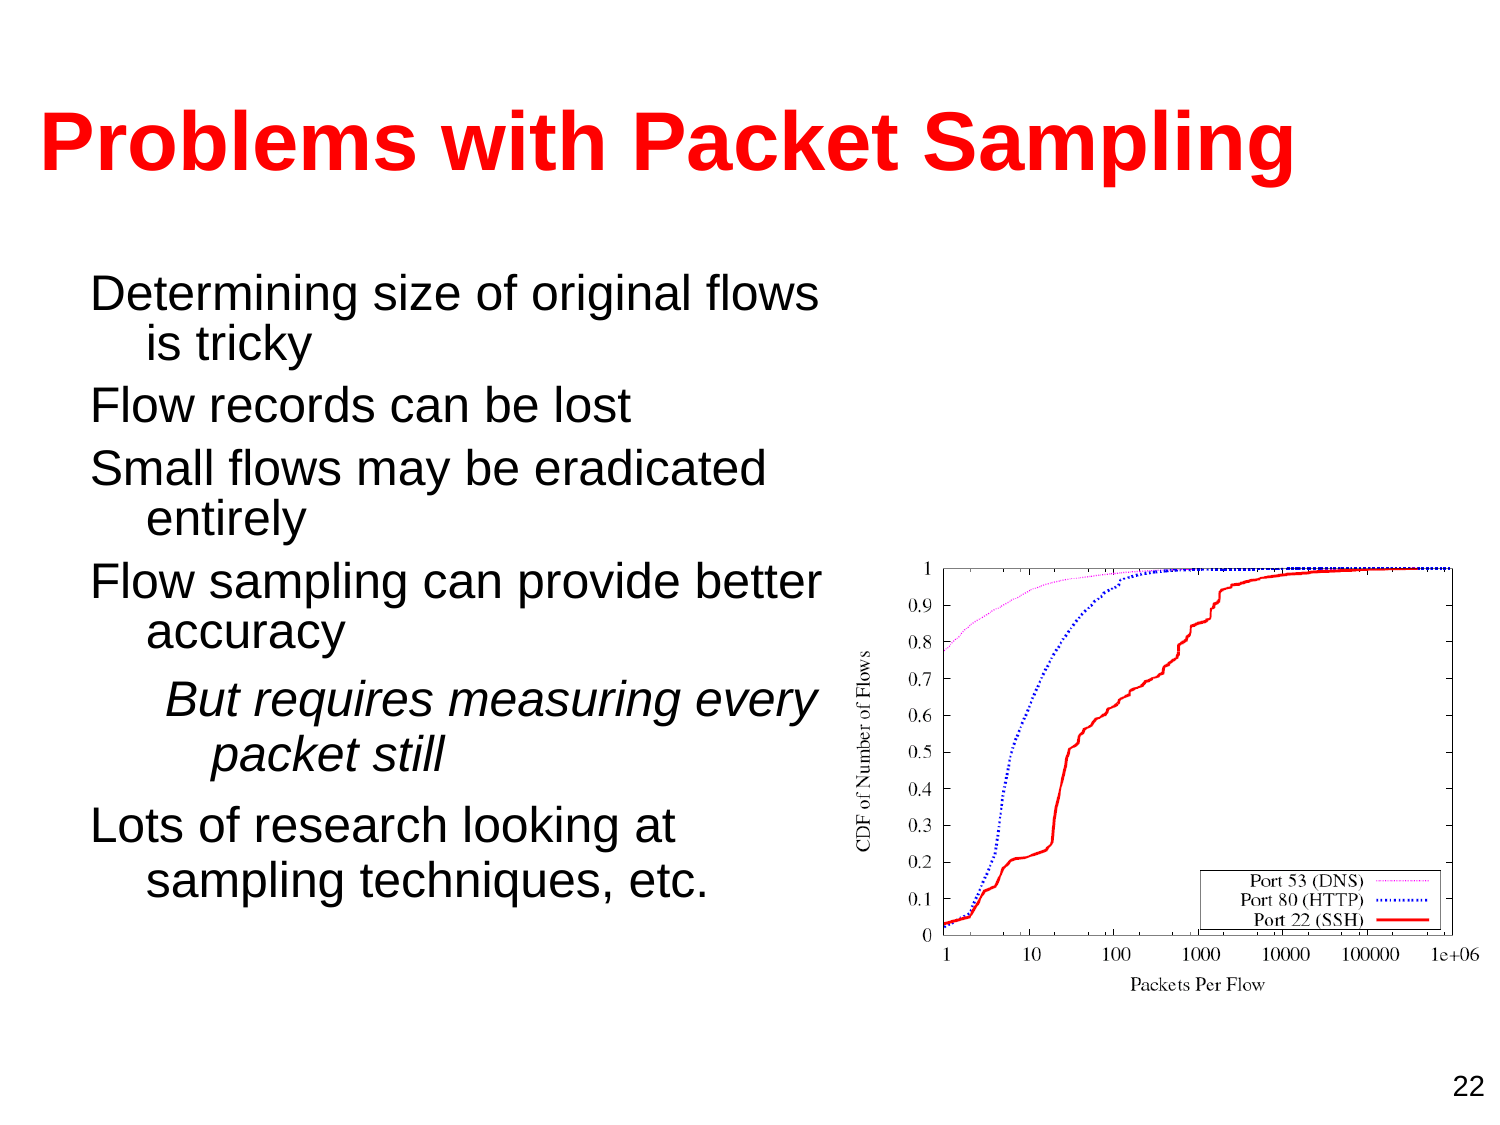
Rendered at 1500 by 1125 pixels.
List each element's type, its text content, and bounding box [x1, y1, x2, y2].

list Determining size of original flows is tricky Flow records can be lost Small flows may be eradicated entirely Flow sampling can provide better accuracy But requires measuring every packet still Lots of research looking at sampling techniques, etc. [74, 262, 863, 1006]
picture [841, 549, 1500, 994]
title Problems with Packet Sampling [24, 47, 1463, 236]
